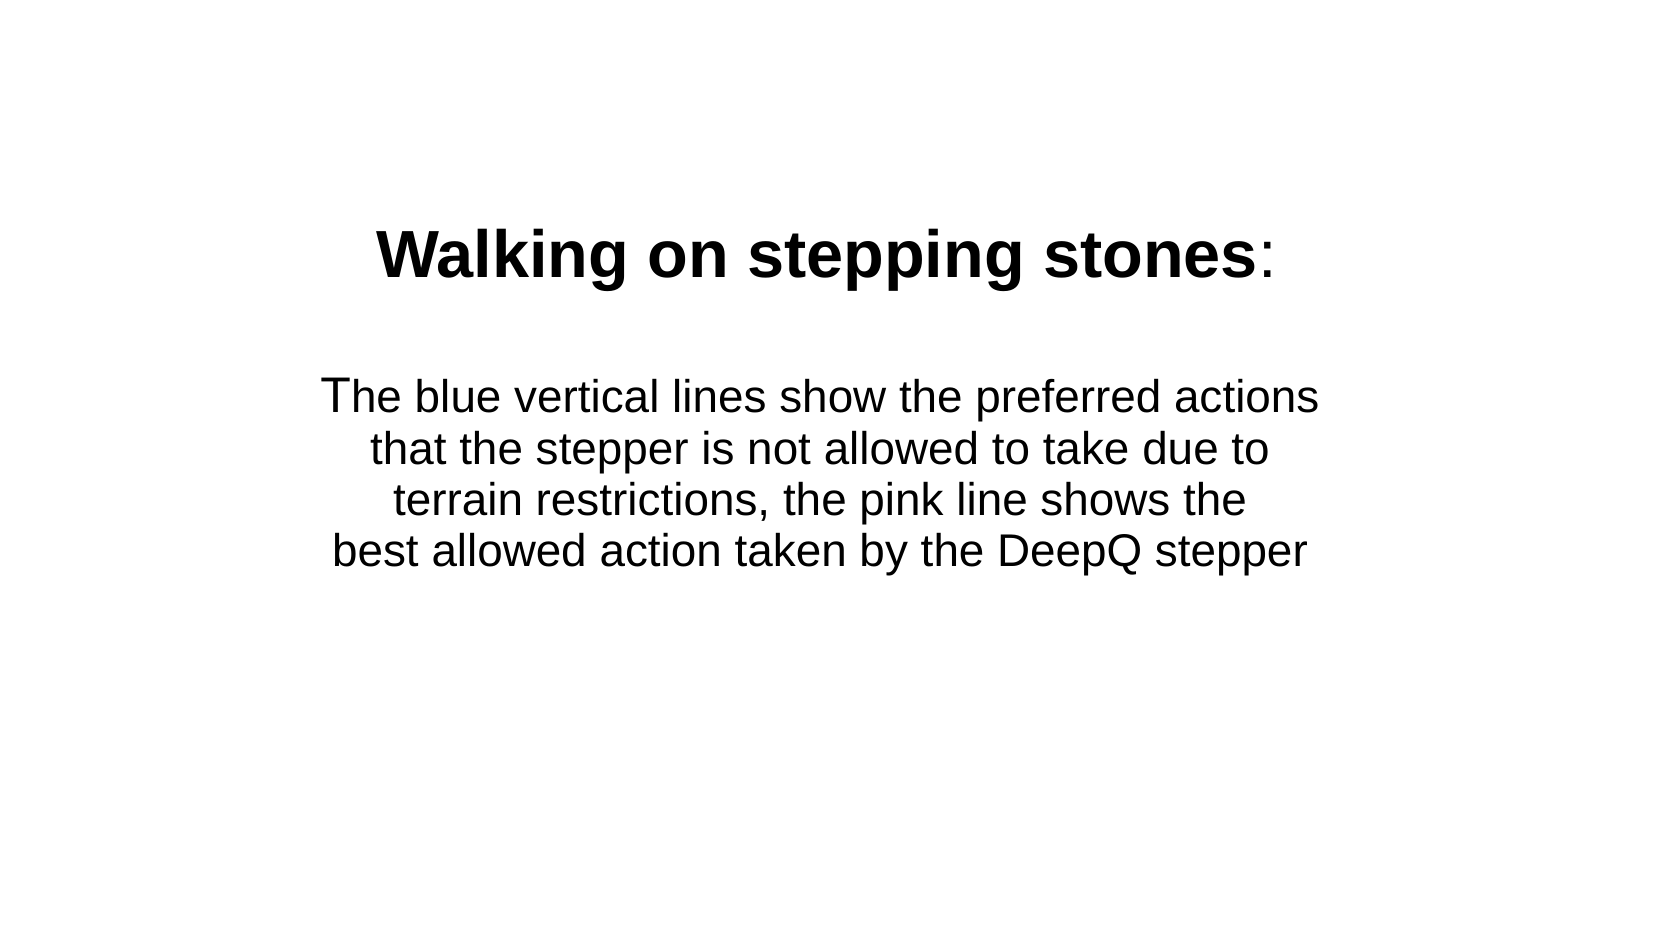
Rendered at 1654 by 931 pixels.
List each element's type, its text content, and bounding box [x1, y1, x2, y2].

subtitle Walking on stepping stones: The blue vertical lines show the preferred actions that the stepper is not allowed to take due to terrain restrictions, the pink line shows the best allowed action taken by the DeepQ stepper [82, 37, 1571, 757]
